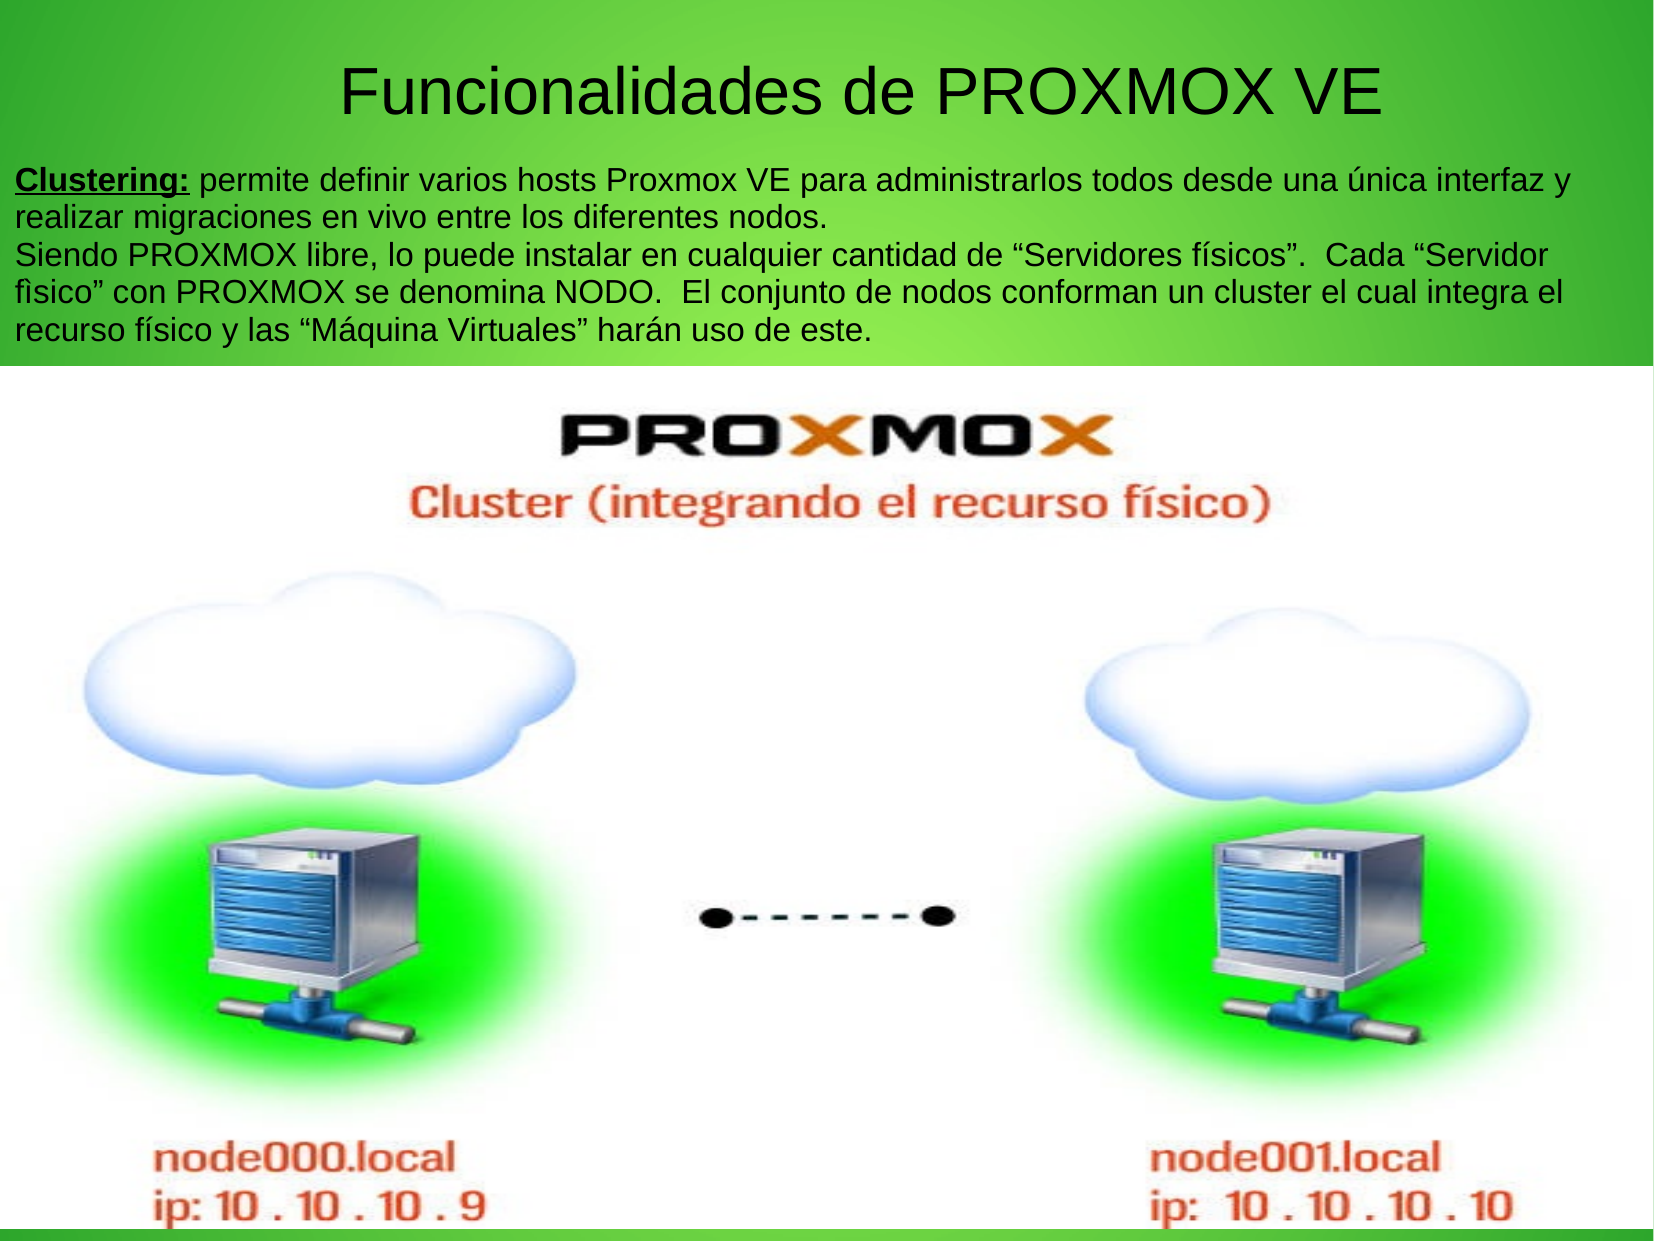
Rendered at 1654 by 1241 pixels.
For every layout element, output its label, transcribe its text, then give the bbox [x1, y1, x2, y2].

picture [0, 355, 1654, 1241]
text_box Clustering: permite definir varios hosts Proxmox VE para administrarlos todos desde una única interfaz y realizar migraciones en vivo entre los diferentes nodos. Siendo PROXMOX libre, lo puede instalar en cualquier cantidad de “Servidores físicos”. Cada “Servidor fìsico” con PROXMOX se denomina NODO. El conjunto de nodos conforman un cluster el cual integra el recurso físico y las “Máquina Virtuales” harán uso de este. [0, 153, 1654, 355]
text_box Funcionalidades de PROXMOX VE [306, 47, 1418, 153]
picture [0, 0, 1654, 153]
